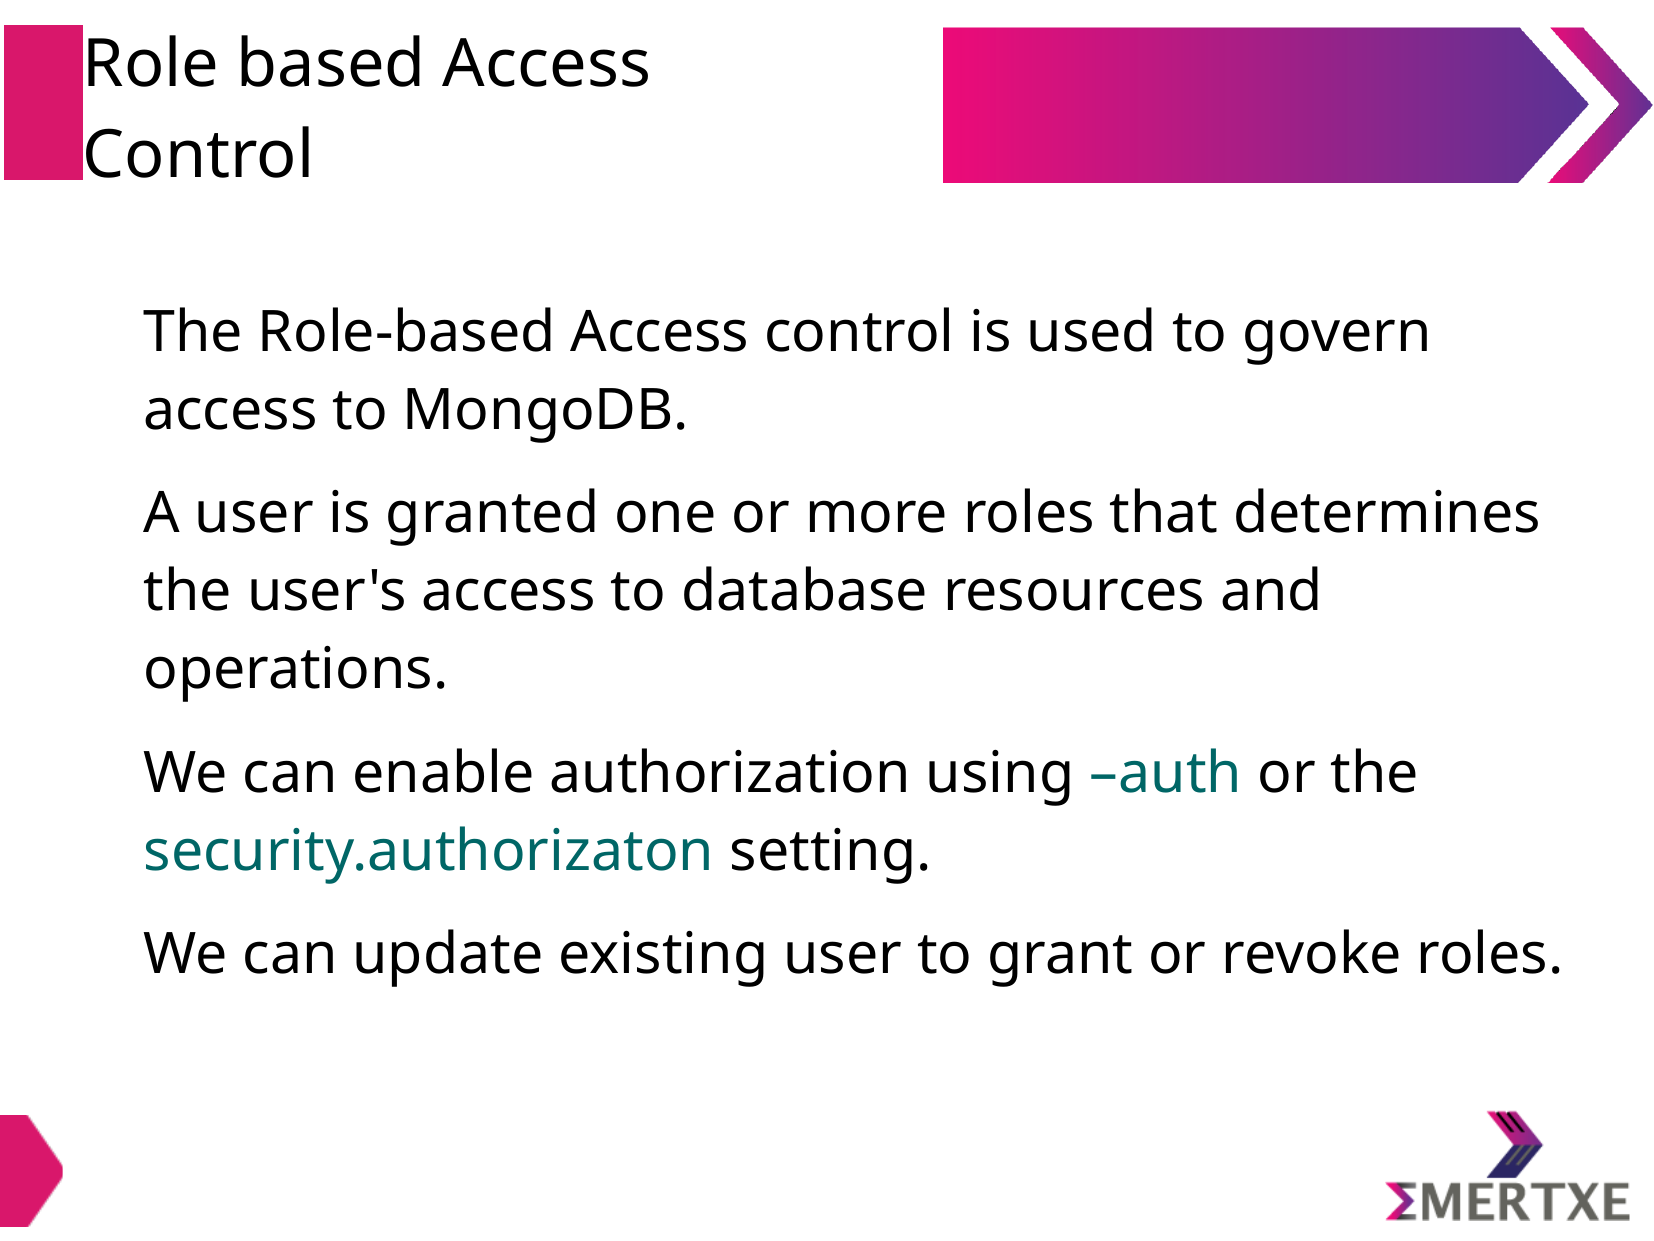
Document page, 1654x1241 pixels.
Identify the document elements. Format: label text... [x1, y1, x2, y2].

title Role based Access Control [82, 2, 1571, 210]
picture [1385, 1107, 1631, 1221]
list The Role-based Access control is used to govern access to MongoDB. A user is granted one or more roles that determines the user's access to database resources and operations. We can enable authorization using –auth or the security.authorizaton setting. We can update existing user to grant or revoke roles. [82, 290, 1571, 1010]
picture [1571, 27, 1653, 183]
